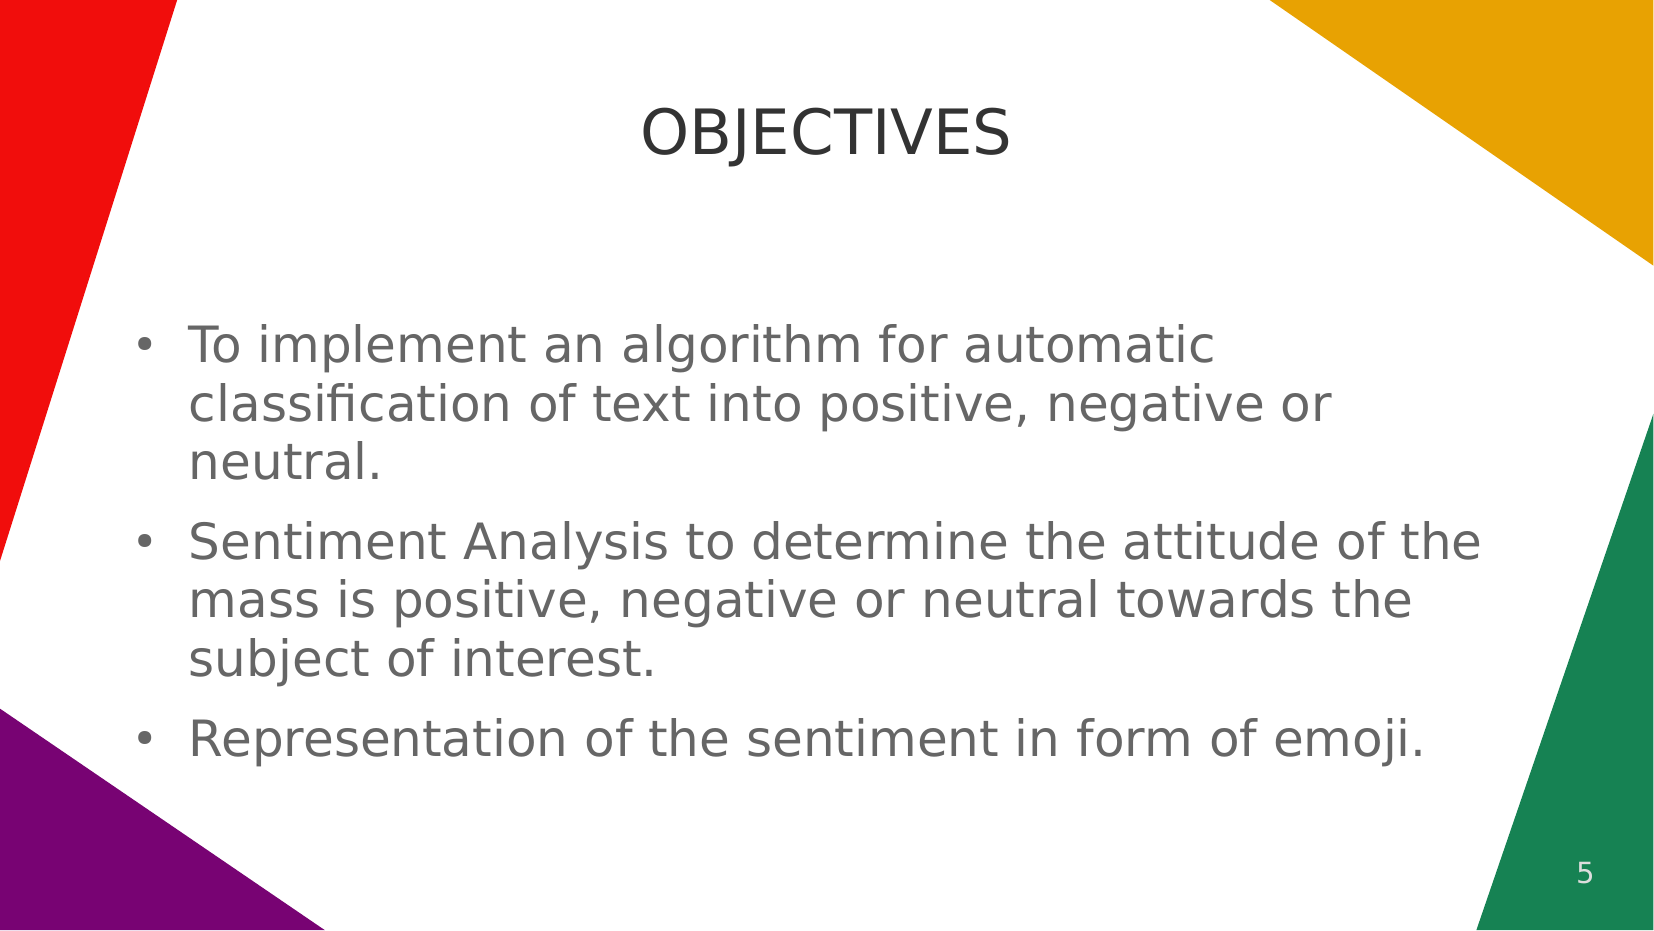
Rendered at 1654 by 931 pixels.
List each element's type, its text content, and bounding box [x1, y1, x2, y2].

list To implement an algorithm for automatic classification of text into positive, negative or neutral. Sentiment Analysis to determine the attitude of the mass is positive, negative or neutral towards the subject of interest. Representation of the sentiment in form of emoji. [118, 236, 1536, 827]
title OBJECTIVES [118, 59, 1536, 207]
